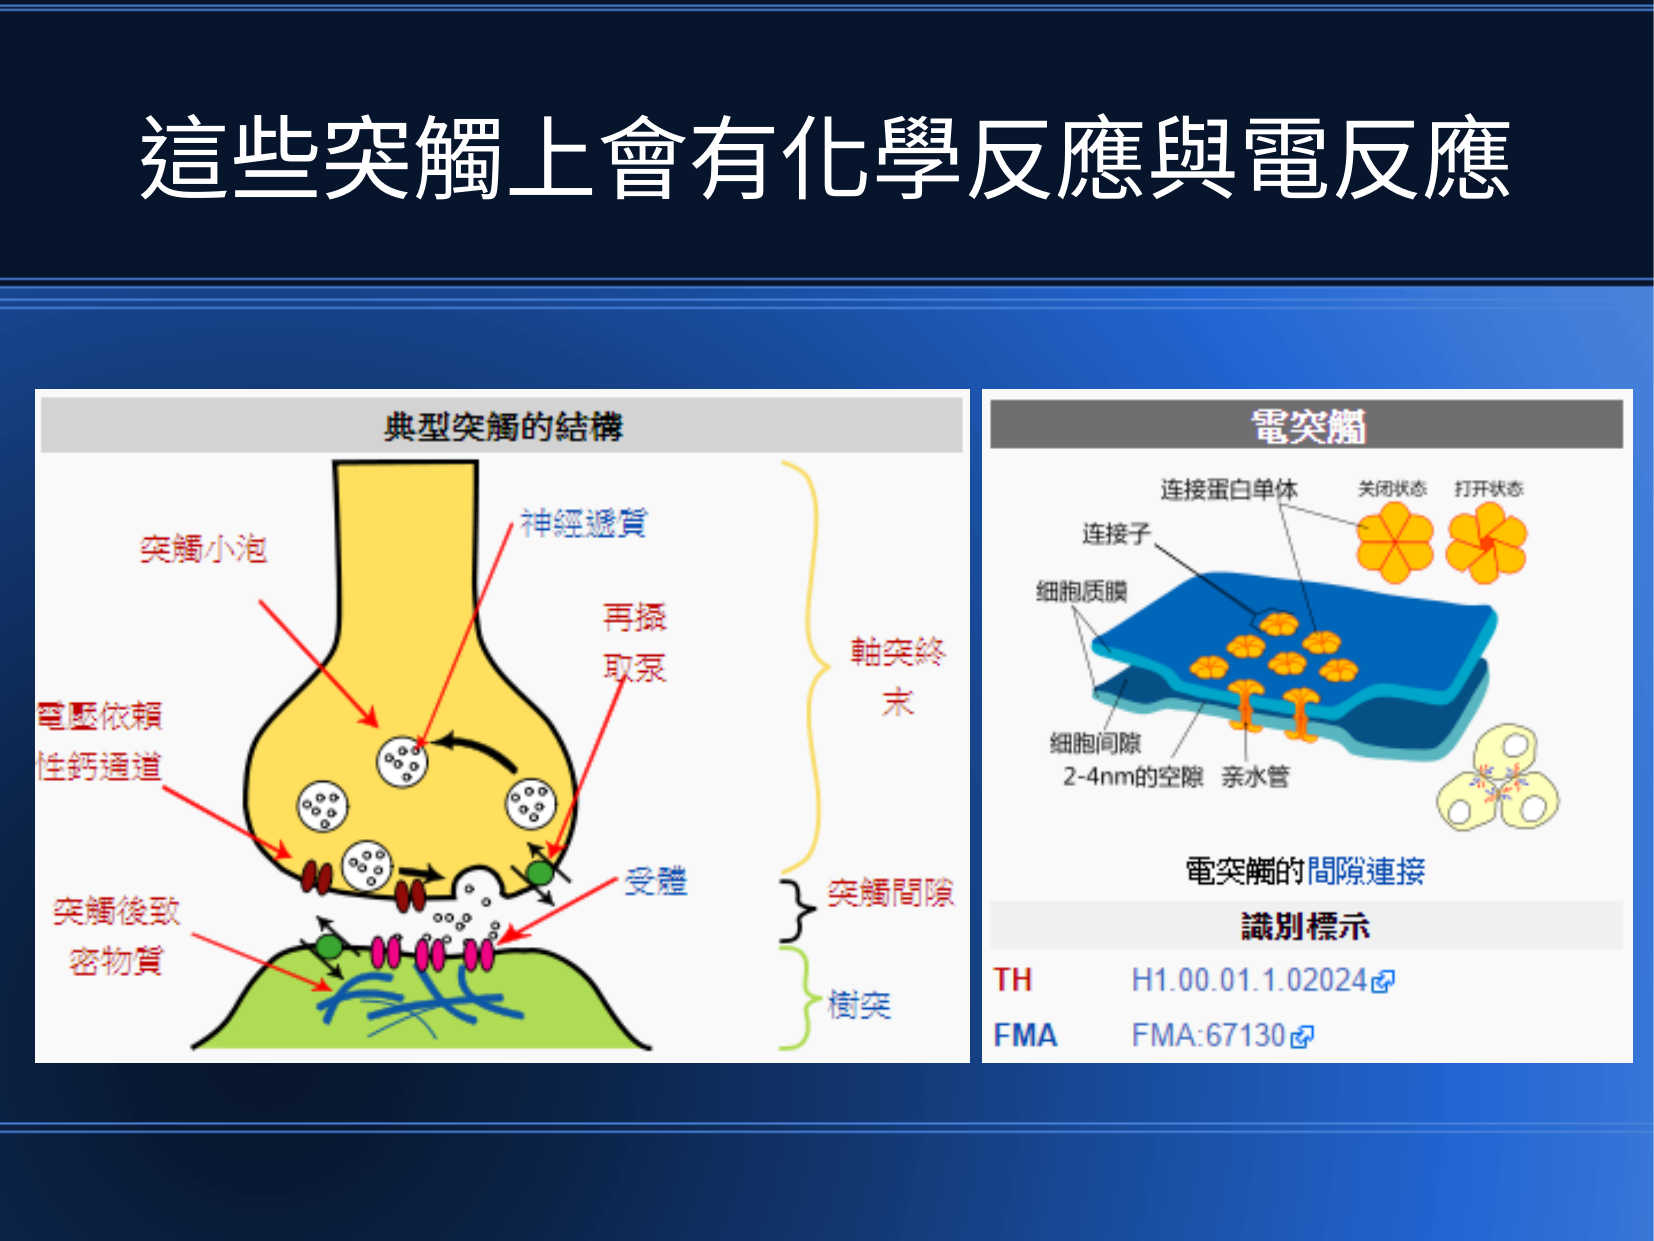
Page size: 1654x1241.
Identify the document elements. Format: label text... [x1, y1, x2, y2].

picture [0, 0, 1654, 1241]
title 這些突觸上會有化學反應與電反應 [82, 49, 1571, 257]
